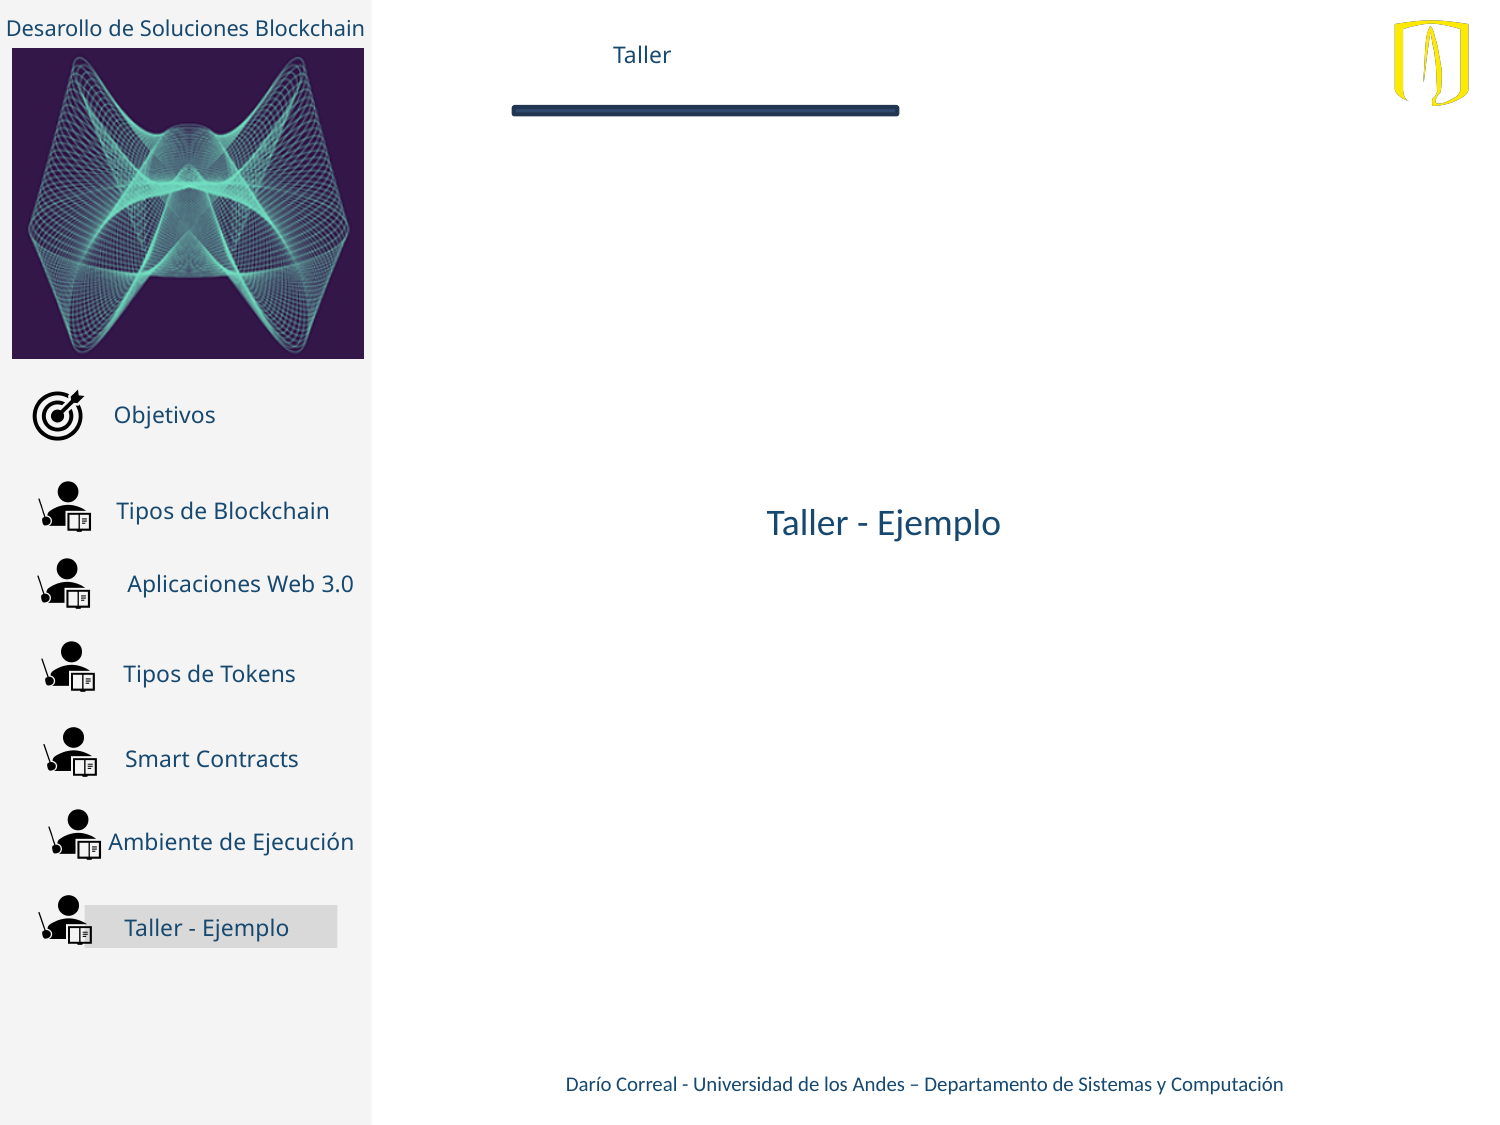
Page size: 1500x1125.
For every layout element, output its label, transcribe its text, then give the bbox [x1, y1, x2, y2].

text_box Tipos de Blockchain [101, 489, 346, 532]
picture [36, 549, 98, 612]
text_box Tipos de Tokens [108, 652, 312, 695]
picture [42, 718, 105, 780]
text_box Ambiente de Ejecución [63, 820, 370, 863]
picture [47, 800, 109, 863]
text_box Taller - Ejemplo [466, 490, 1302, 596]
text_box Aplicaciones Web 3.0 [112, 562, 370, 605]
picture [27, 384, 90, 446]
text_box [305, 905, 338, 948]
text_box [513, 107, 898, 115]
text_box Smart Contracts [110, 737, 314, 781]
text_box Taller [598, 32, 687, 76]
text_box [100, 905, 109, 948]
text_box Taller - Ejemplo [109, 905, 305, 949]
picture [40, 632, 103, 695]
text_box Objetivos [98, 393, 231, 437]
picture [12, 48, 364, 359]
text_box Darío Correal - Universidad de los Andes – Departamento de Sistemas y Computación [551, 1062, 1300, 1103]
picture [37, 886, 100, 948]
picture [37, 472, 99, 535]
picture [1387, 19, 1476, 107]
